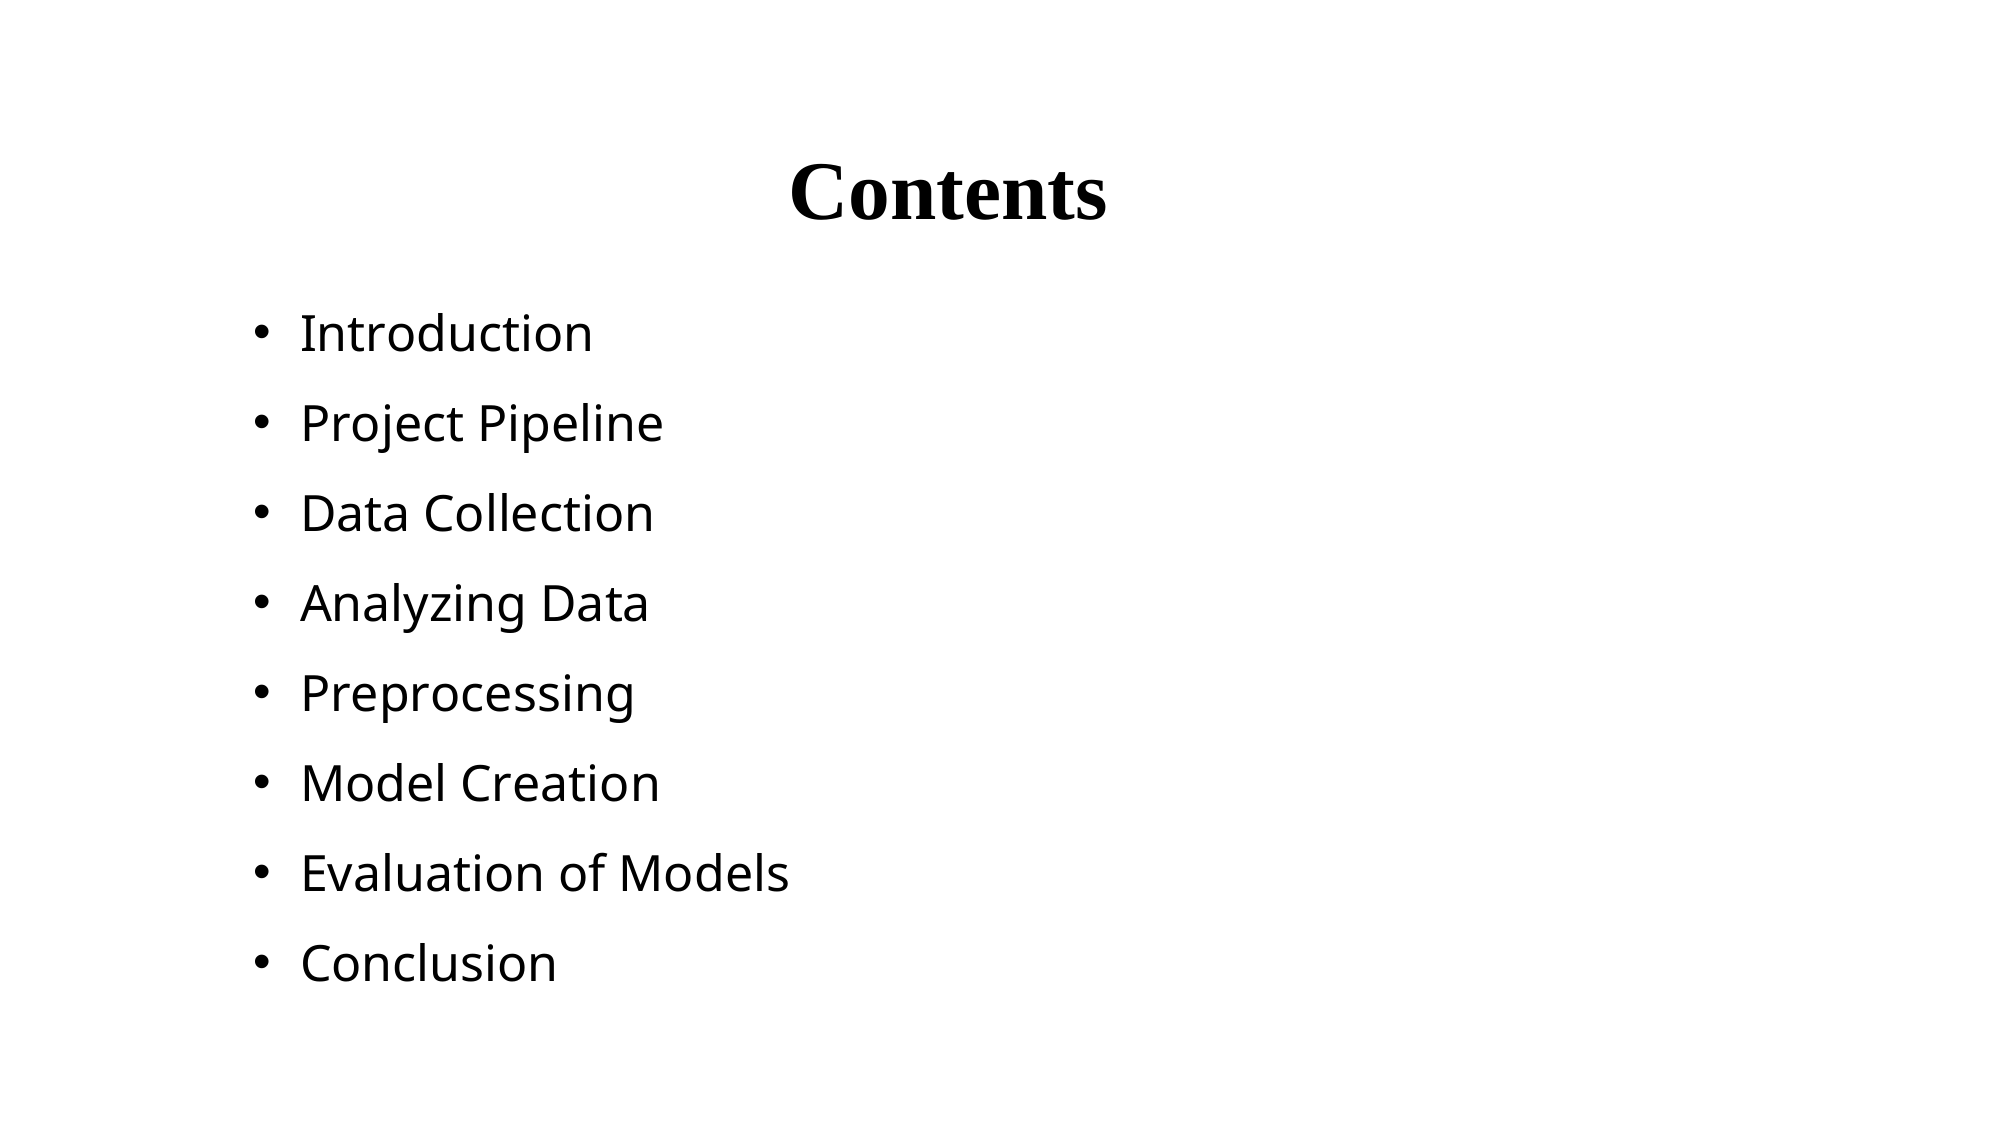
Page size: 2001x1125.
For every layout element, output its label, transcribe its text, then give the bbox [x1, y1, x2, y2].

text_box Contents [635, 128, 1262, 245]
text_box Introduction Project Pipeline Data Collection Analyzing Data Preprocessing Model Creation Evaluation of Models Conclusion [238, 263, 1406, 997]
